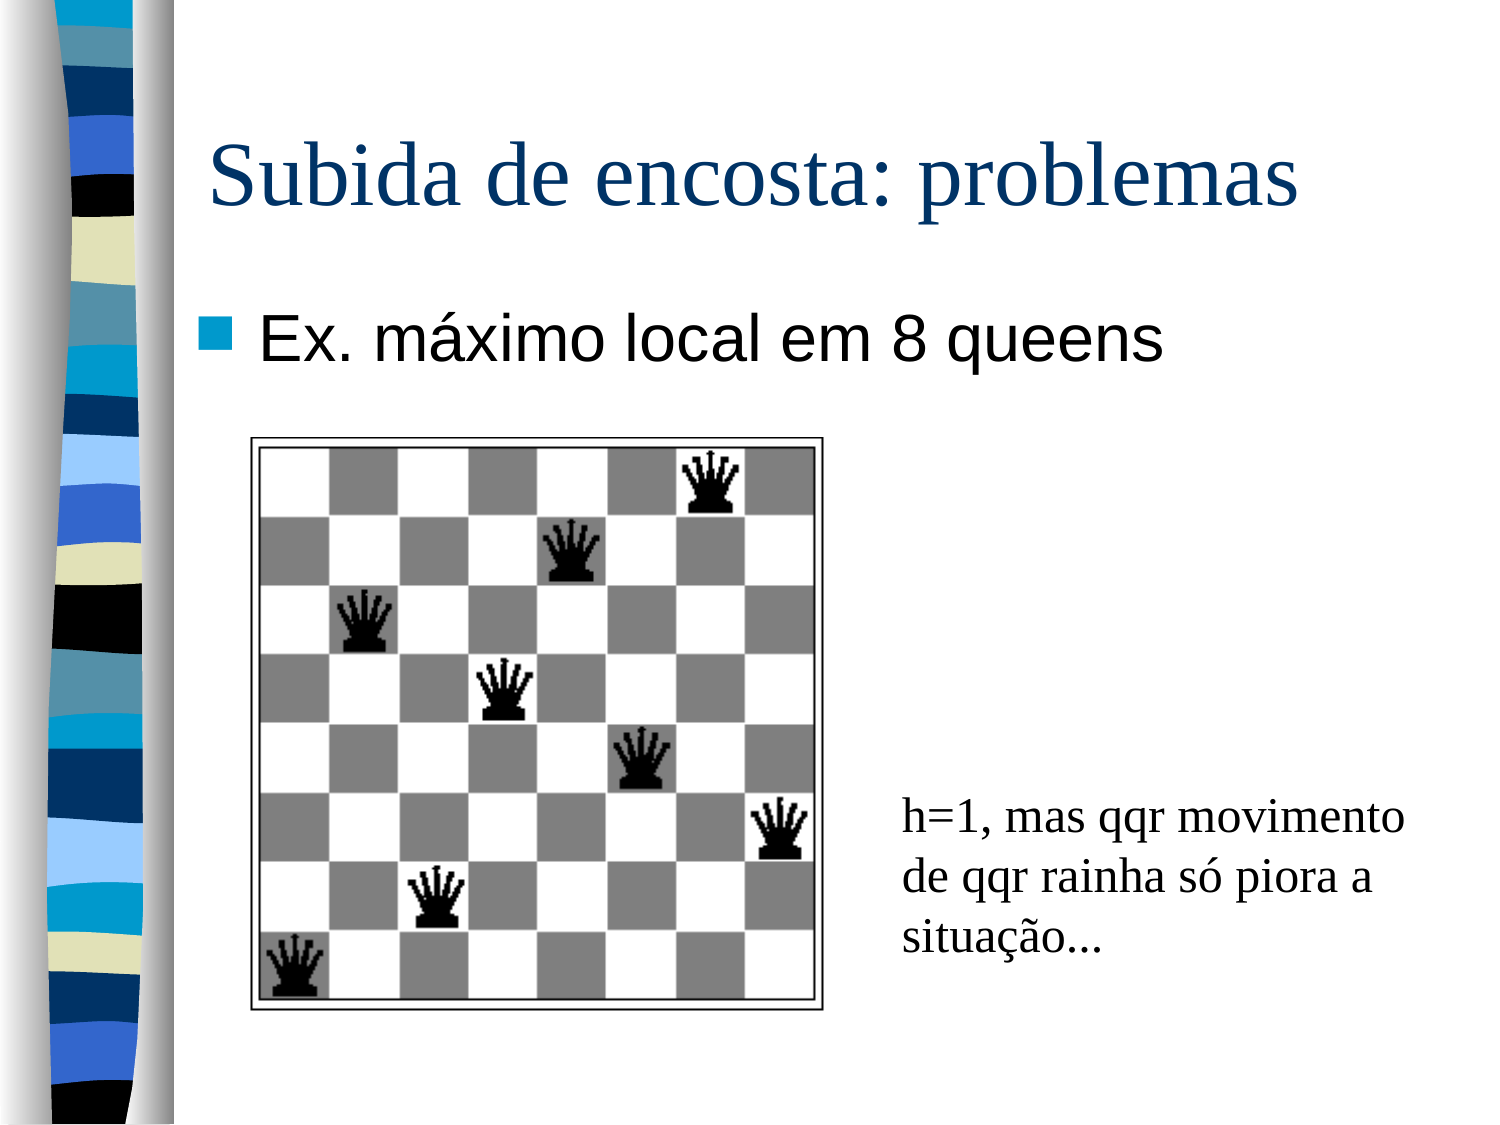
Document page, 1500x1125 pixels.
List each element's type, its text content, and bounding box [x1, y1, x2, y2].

title Subida de encosta: problemas [192, 74, 1468, 263]
list Ex. máximo local em 8 queens [187, 287, 1463, 388]
text_box h=1, mas qqr movimento de qqr rainha só piora a situação... [887, 774, 1421, 971]
picture [249, 437, 826, 1013]
